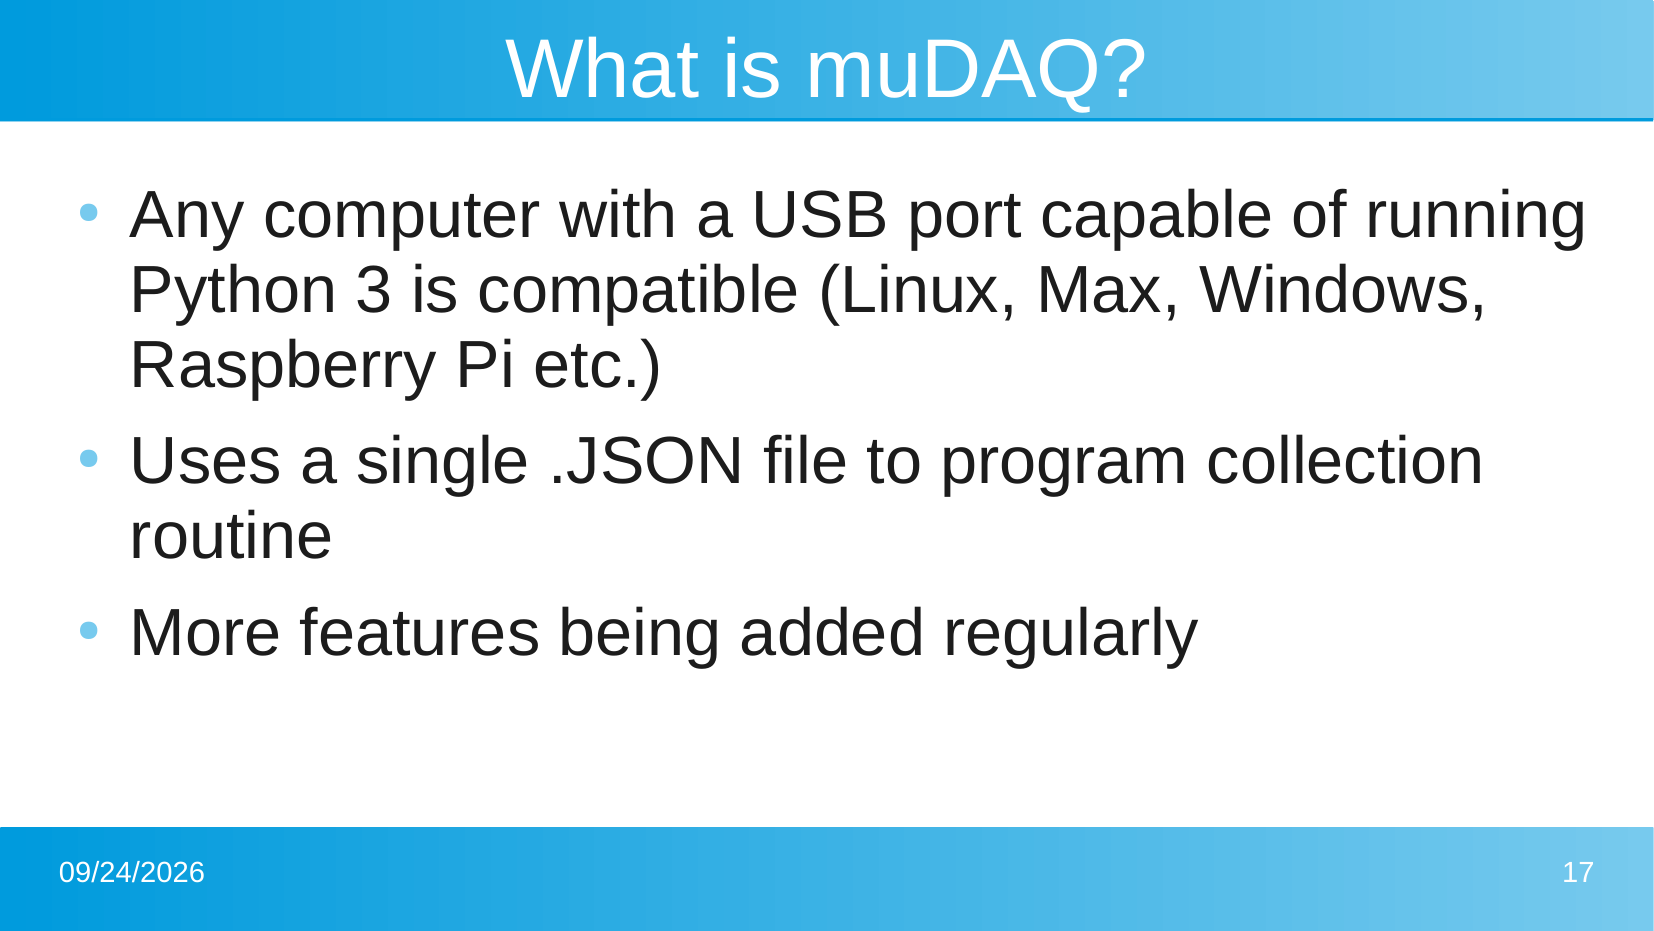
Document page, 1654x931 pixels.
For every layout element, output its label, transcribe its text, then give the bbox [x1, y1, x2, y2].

list Any computer with a USB port capable of running Python 3 is compatible (Linux, Max, Windows, Raspberry Pi etc.) Uses a single .JSON file to program collection routine More features being added regularly [59, 177, 1595, 768]
title What is muDAQ? [59, 22, 1595, 116]
